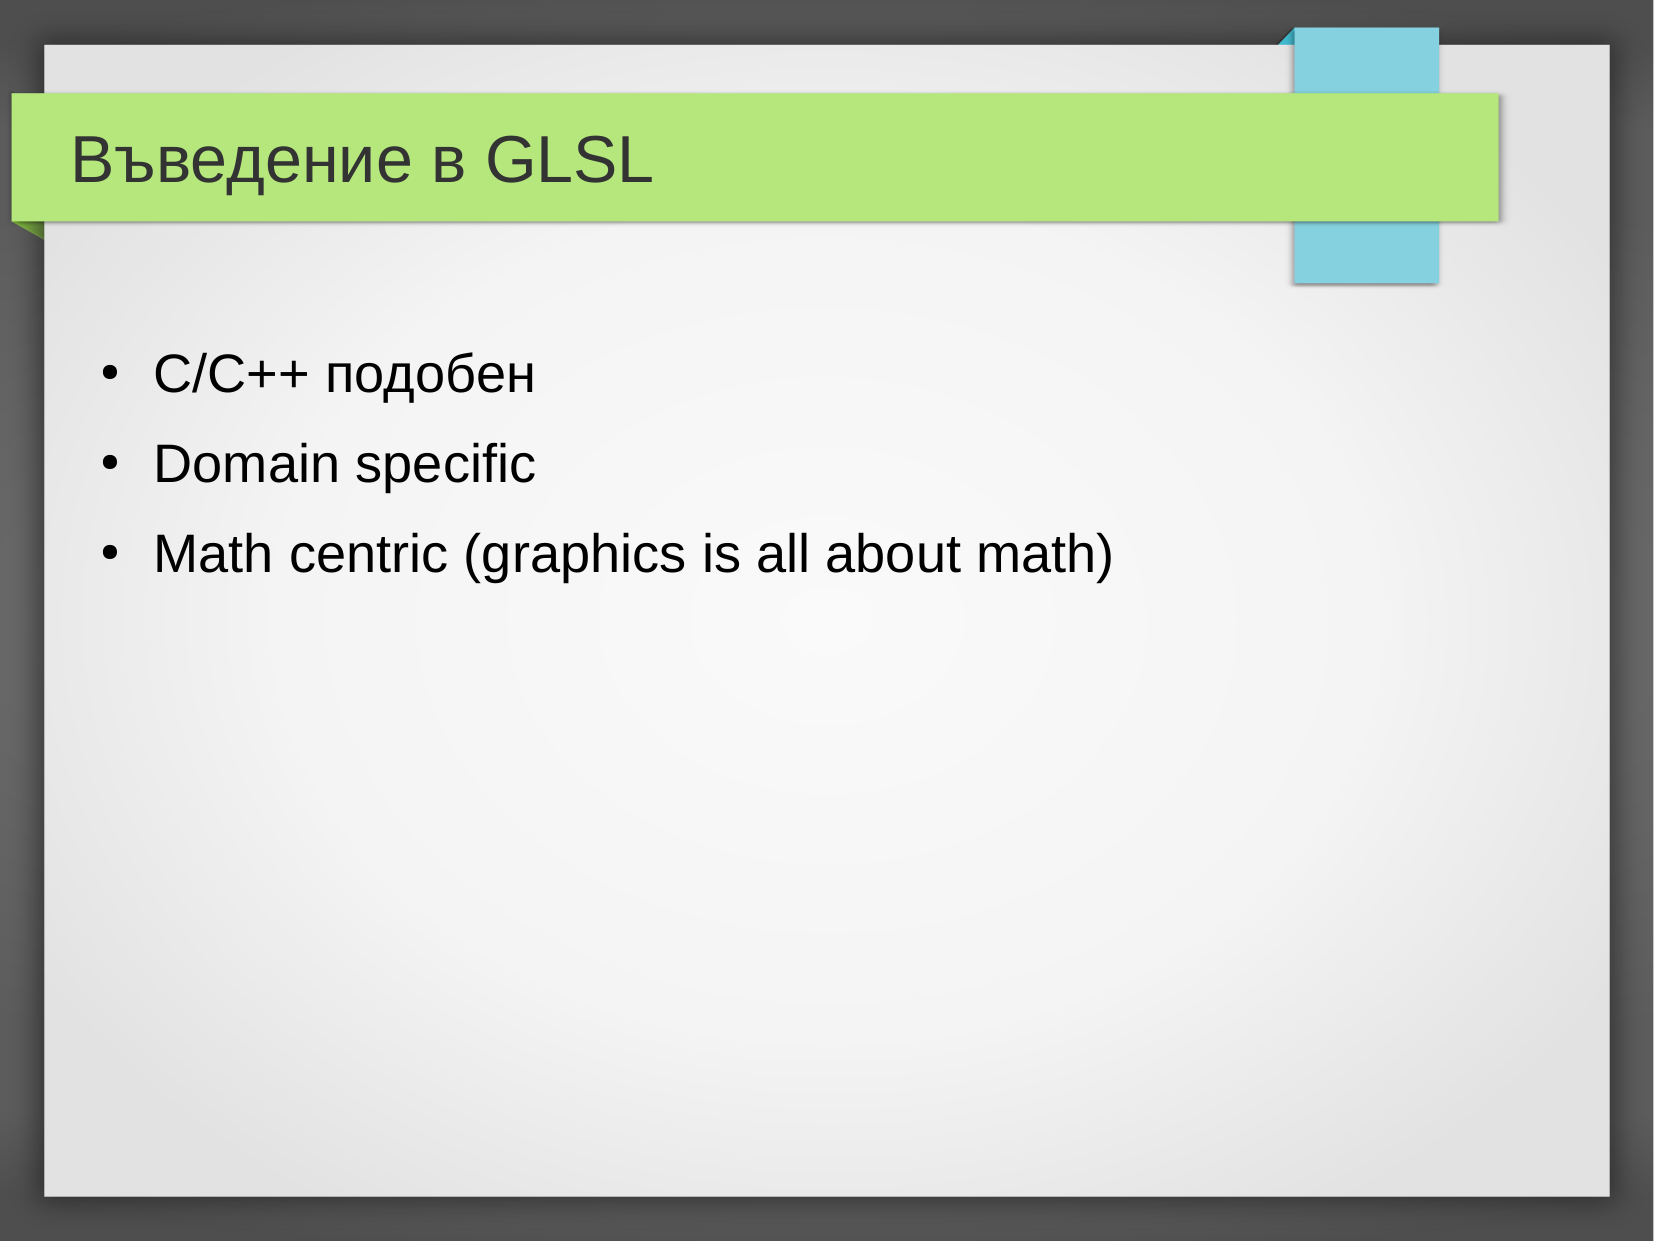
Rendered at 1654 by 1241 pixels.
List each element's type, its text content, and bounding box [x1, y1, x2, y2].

picture [0, 0, 1654, 1241]
list C/C++ подобен Domain specific Math centric (graphics is all about math) [82, 343, 1538, 1063]
title Въведение в GLSL [70, 106, 1229, 213]
